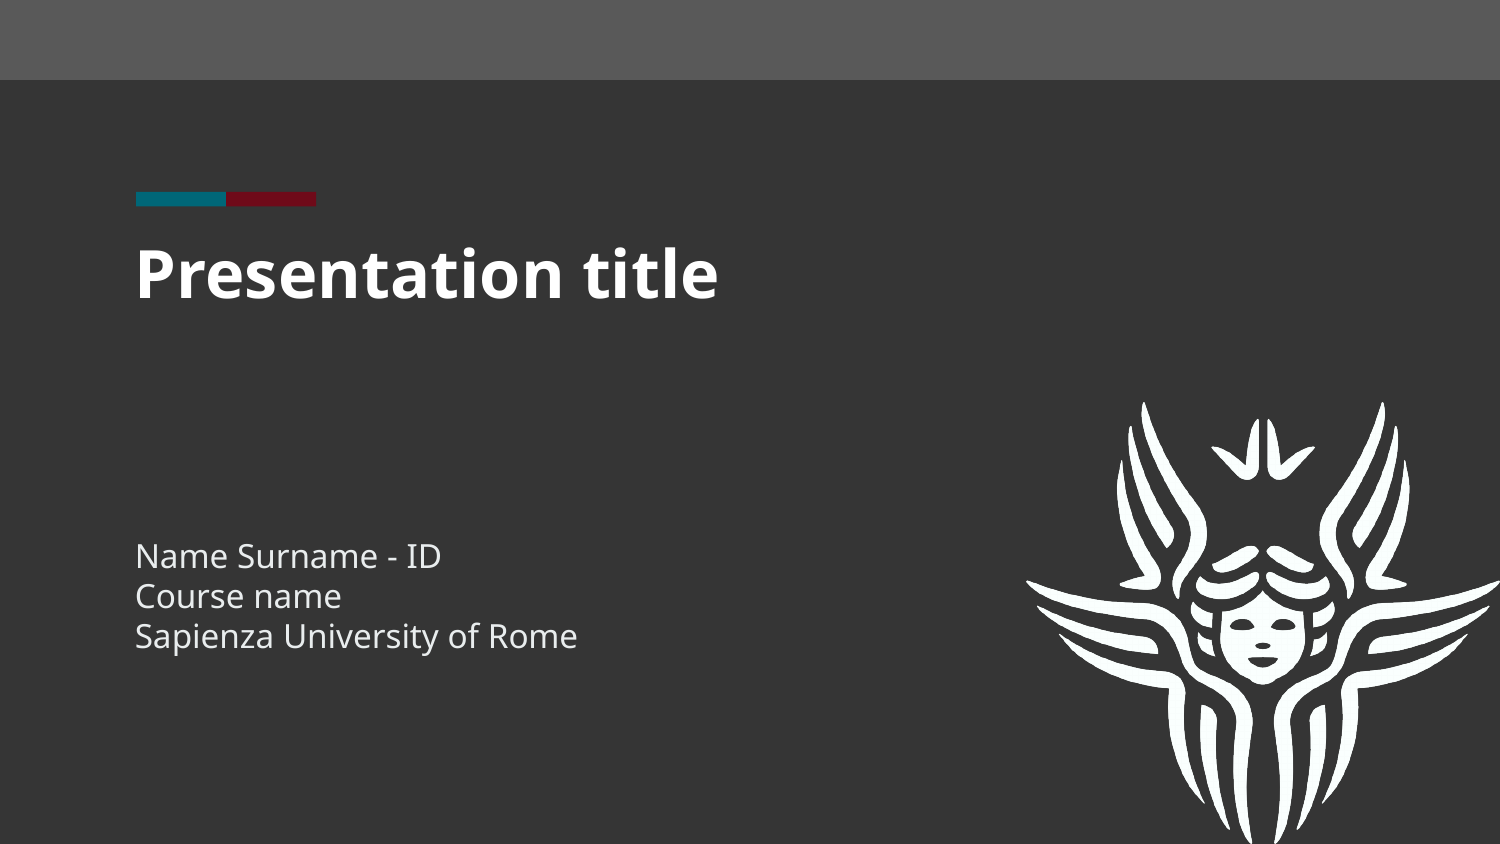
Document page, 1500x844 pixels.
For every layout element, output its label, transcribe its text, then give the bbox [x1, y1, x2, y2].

title Presentation title [119, 216, 1381, 490]
picture [1026, 402, 1500, 844]
subtitle Name Surname - ID Course name Sapienza University of Rome [119, 520, 1381, 656]
